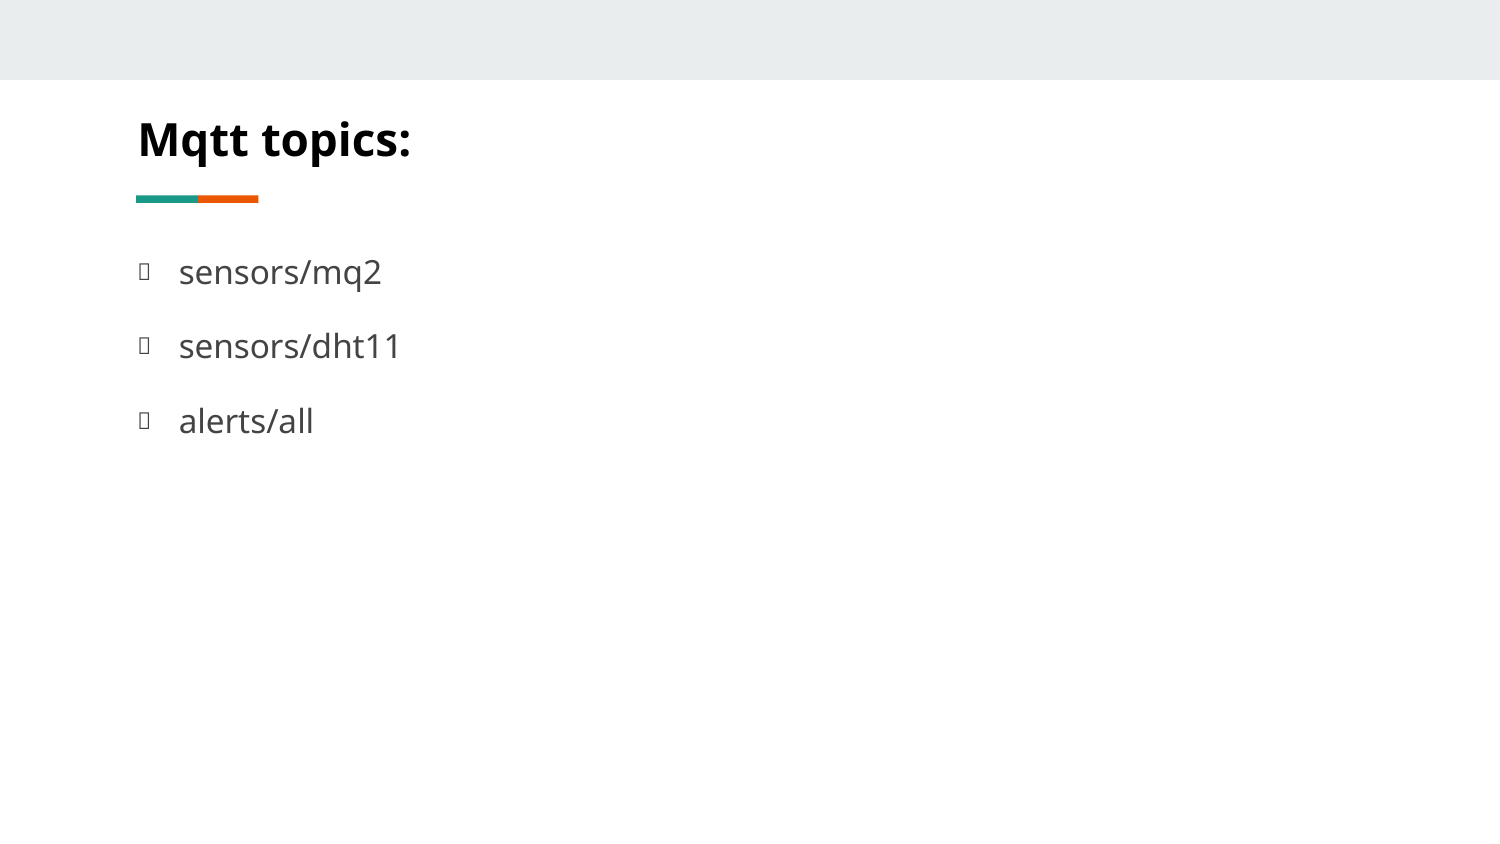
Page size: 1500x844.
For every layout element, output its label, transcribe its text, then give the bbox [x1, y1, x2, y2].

title Mqtt topics: [137, 95, 1399, 183]
list sensors/mq2 sensors/dht11 alerts/all [119, 248, 736, 736]
